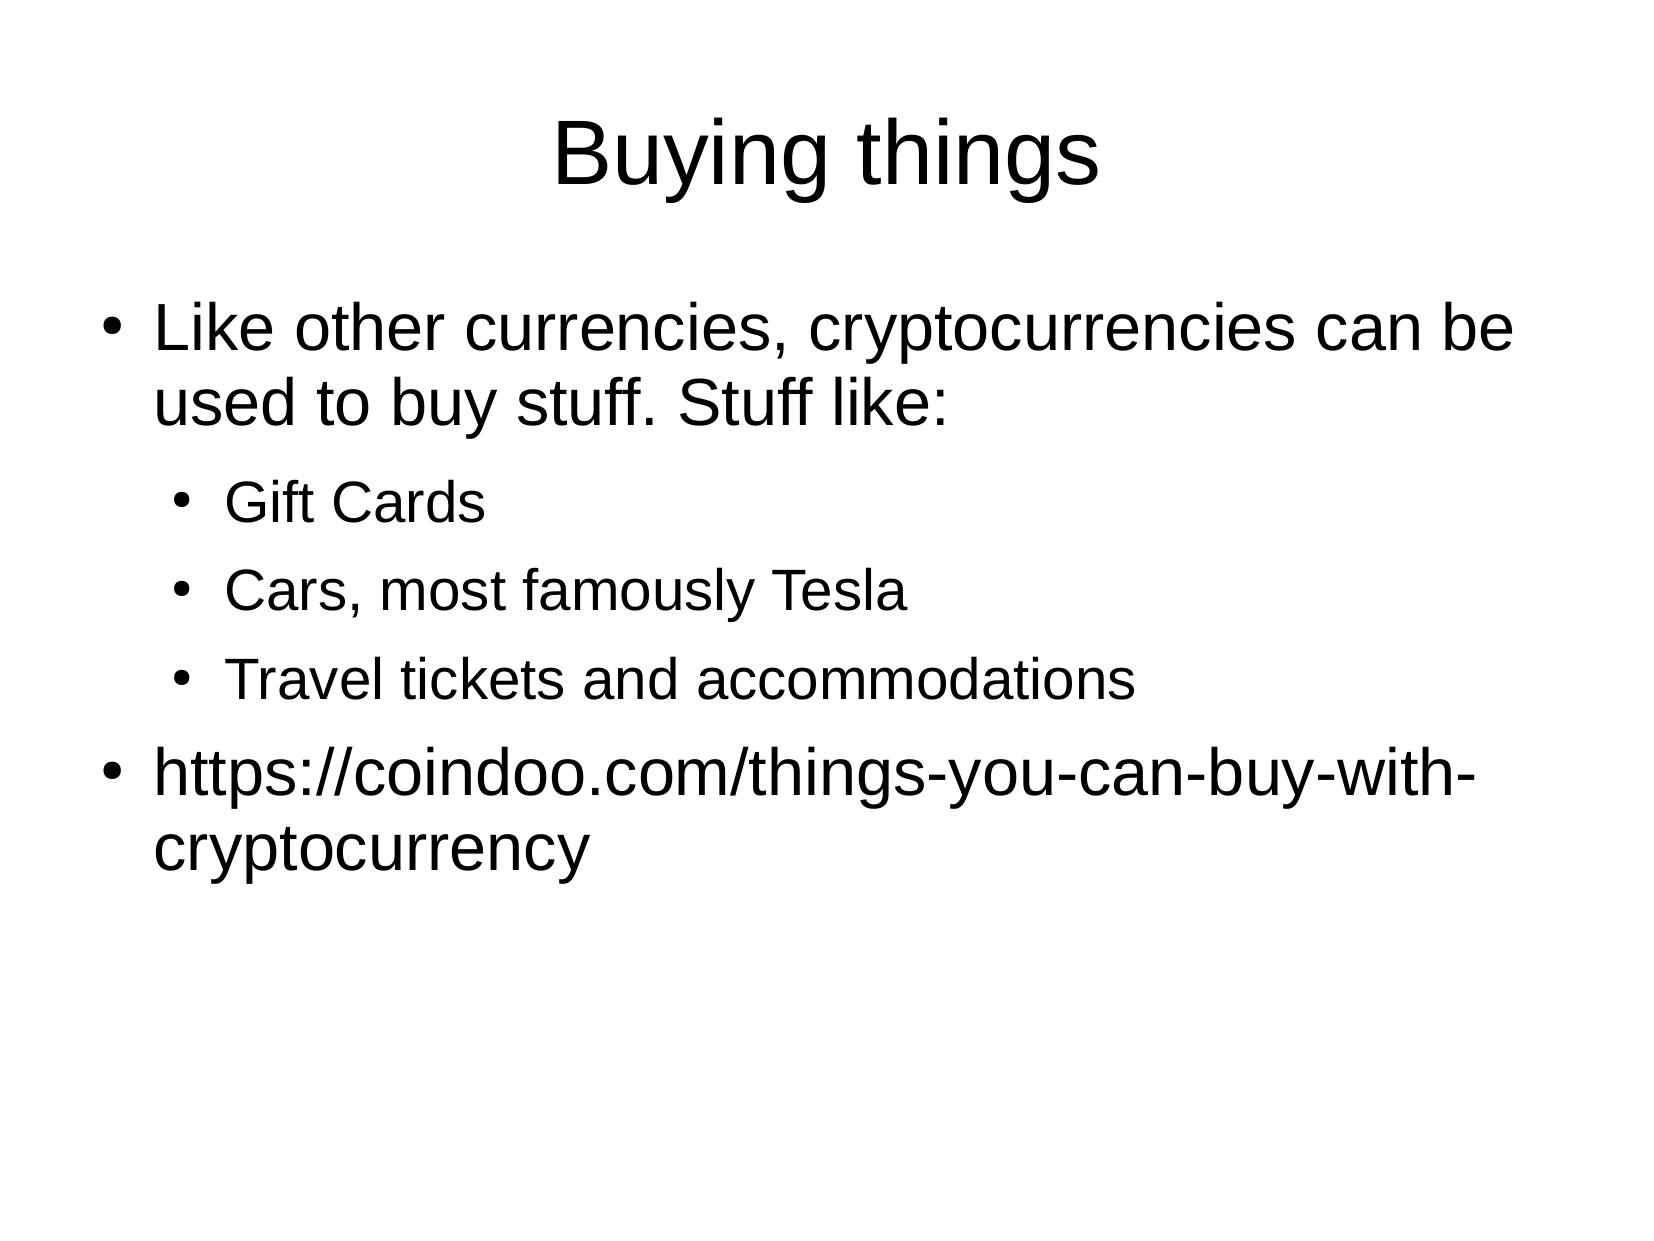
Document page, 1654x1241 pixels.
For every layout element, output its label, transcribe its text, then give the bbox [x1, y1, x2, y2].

list Like other currencies, cryptocurrencies can be used to buy stuff. Stuff like: Gift Cards Cars, most famously Tesla Travel tickets and accommodations https://coindoo.com/things-you-can-buy-with-cryptocurrency [82, 290, 1571, 1010]
title Buying things [82, 49, 1571, 257]
